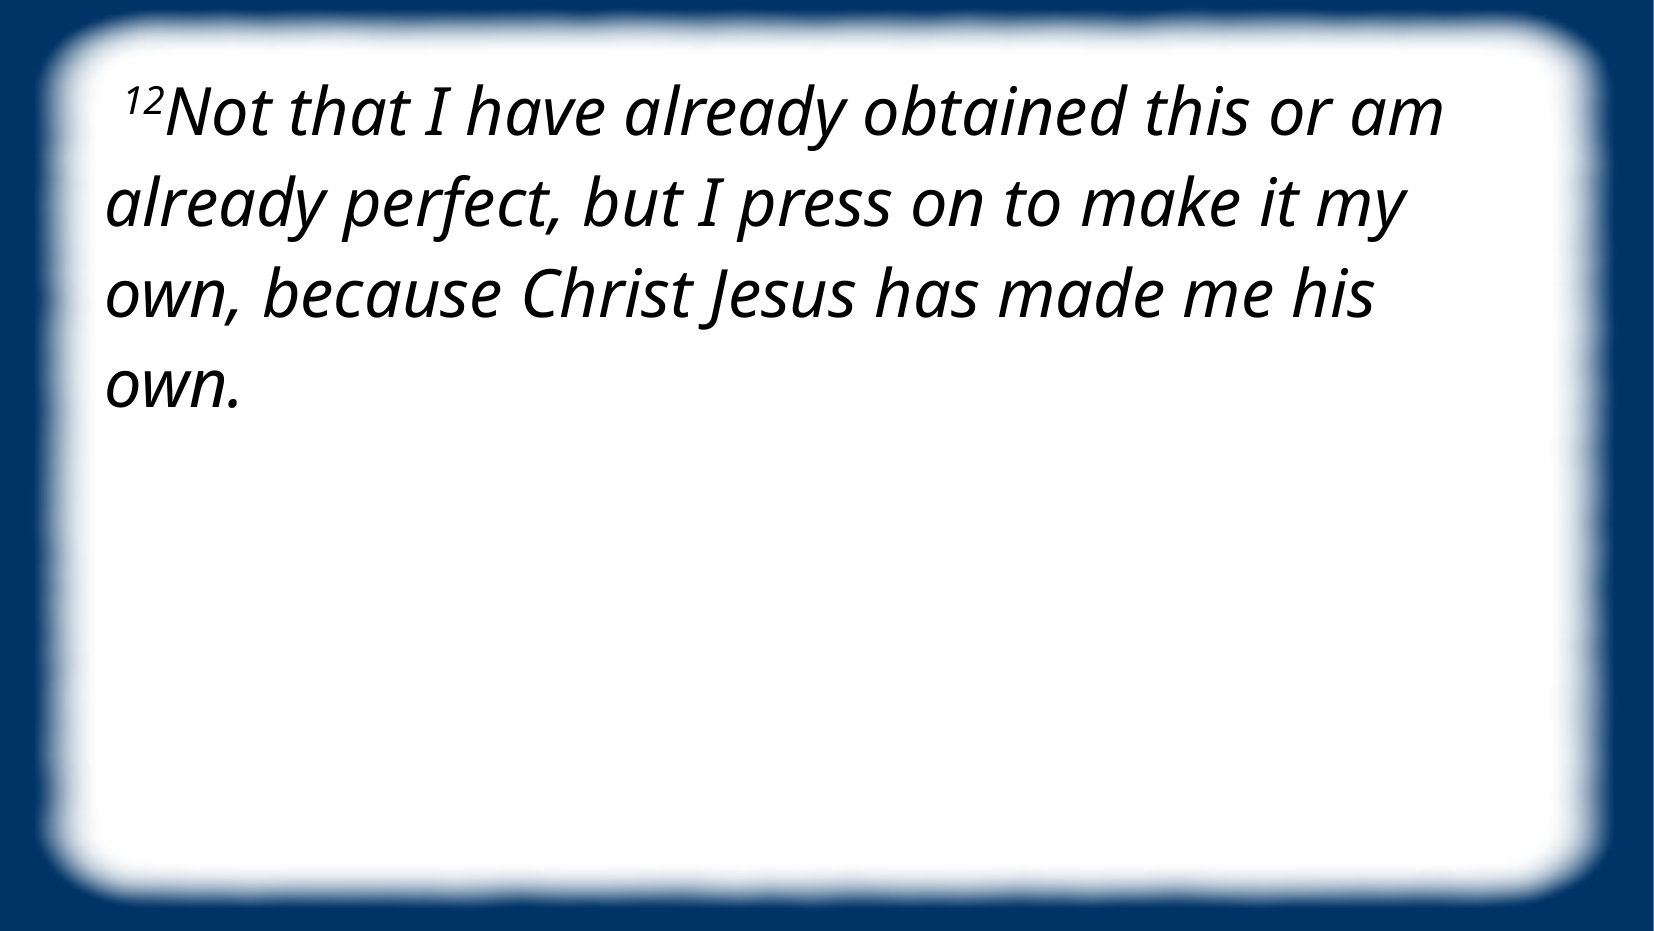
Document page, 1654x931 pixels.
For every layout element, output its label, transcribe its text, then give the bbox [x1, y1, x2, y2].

text_box 12Not that I have already obtained this or am already perfect, but I press on to make it my own, because Christ Jesus has made me his own. [90, 56, 1546, 526]
picture [0, 0, 1654, 931]
